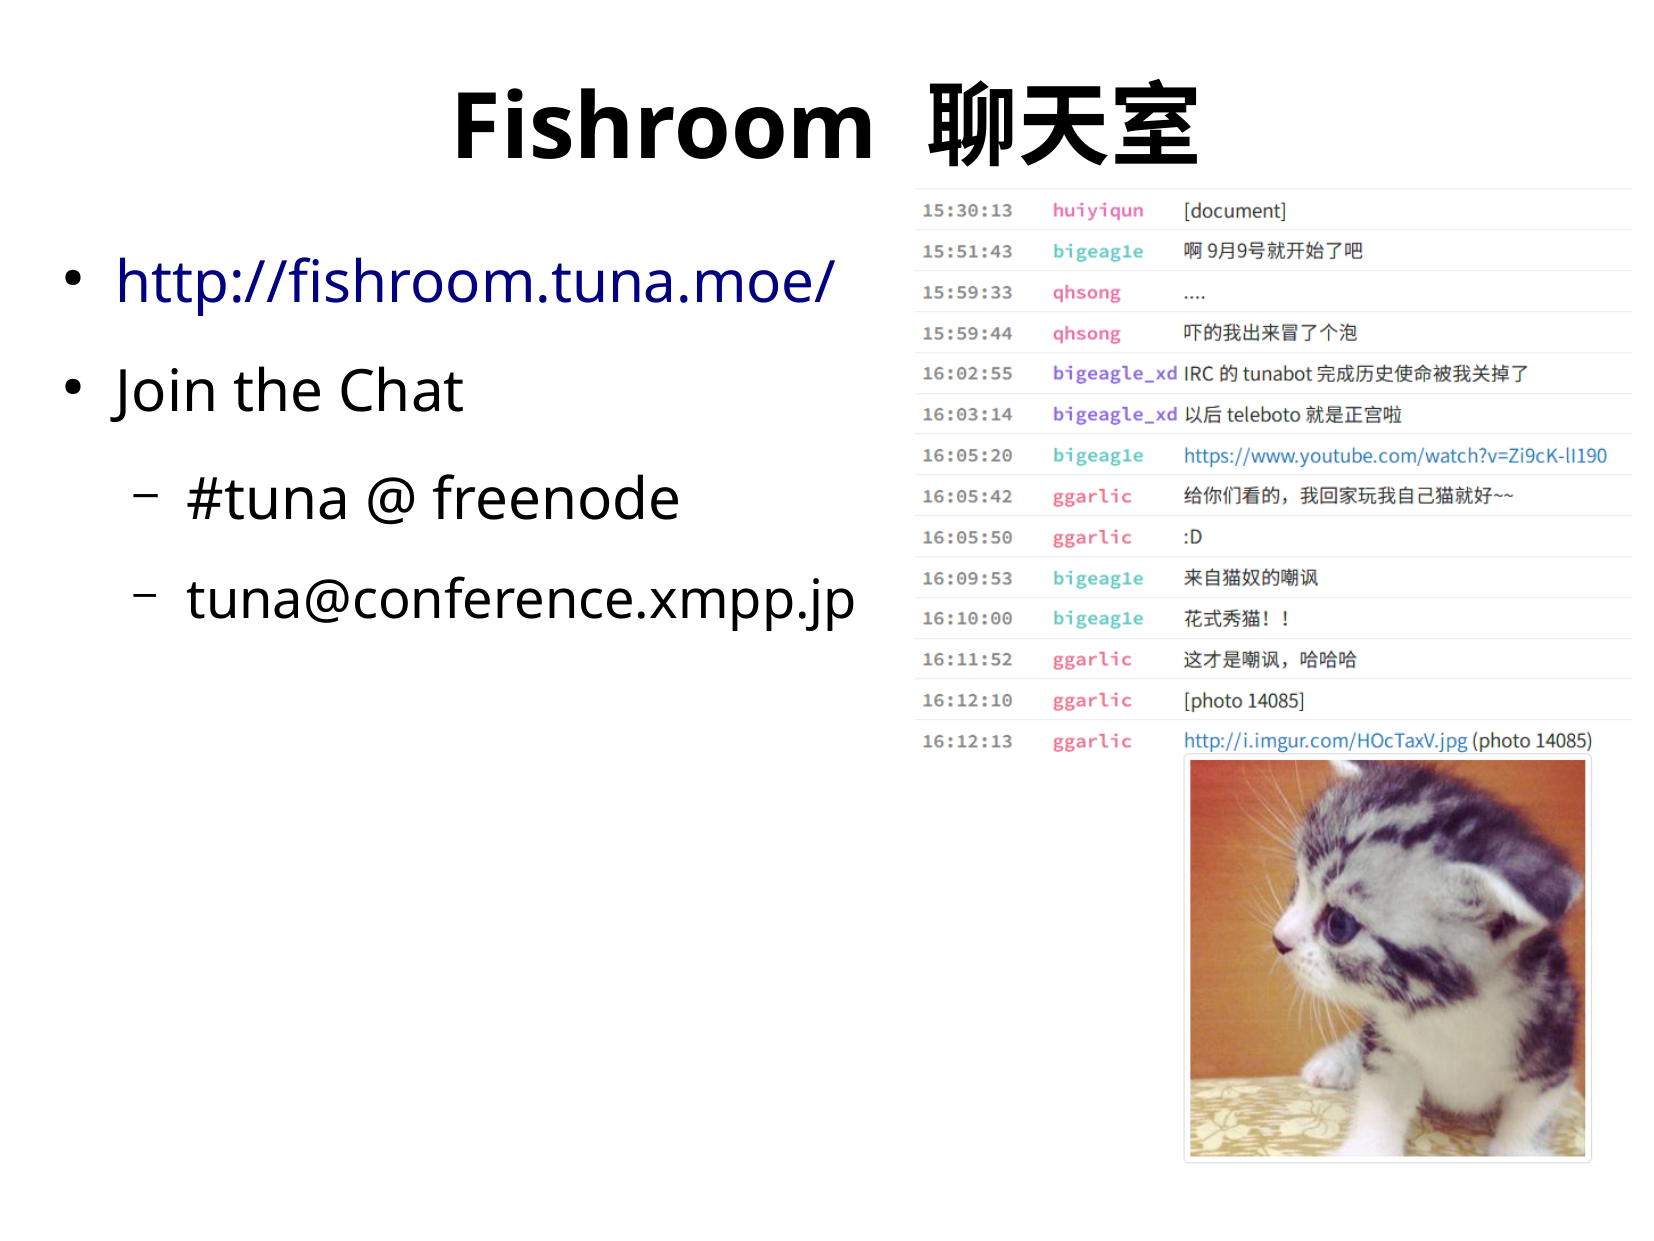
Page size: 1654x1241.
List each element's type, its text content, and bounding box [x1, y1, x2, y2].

title Fishroom 聊天室 [82, 15, 1571, 223]
picture [915, 179, 1632, 1186]
list http://fishroom.tuna.moe/ Join the Chat #tuna @ freenode tuna@conference.xmpp.jp [45, 240, 886, 1186]
